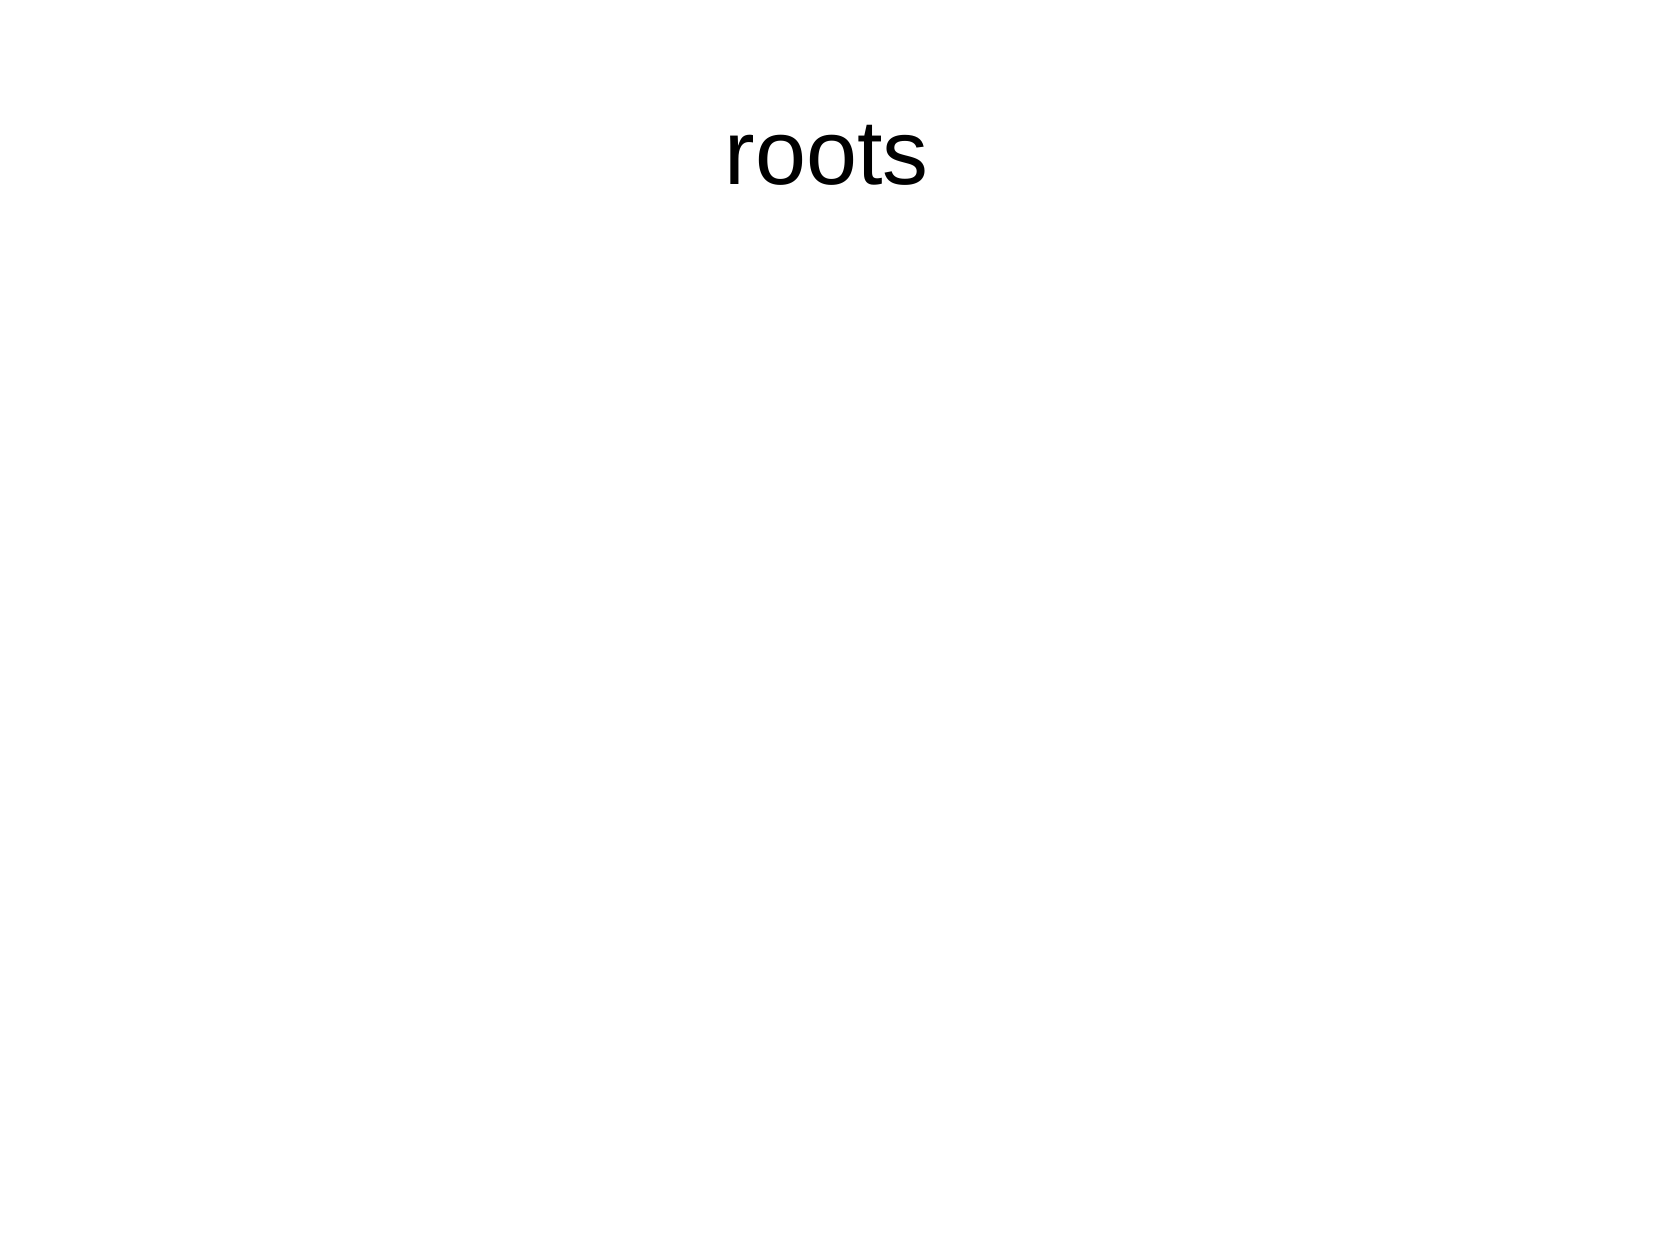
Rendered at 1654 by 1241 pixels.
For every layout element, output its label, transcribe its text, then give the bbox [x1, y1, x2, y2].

title roots [82, 49, 1571, 257]
